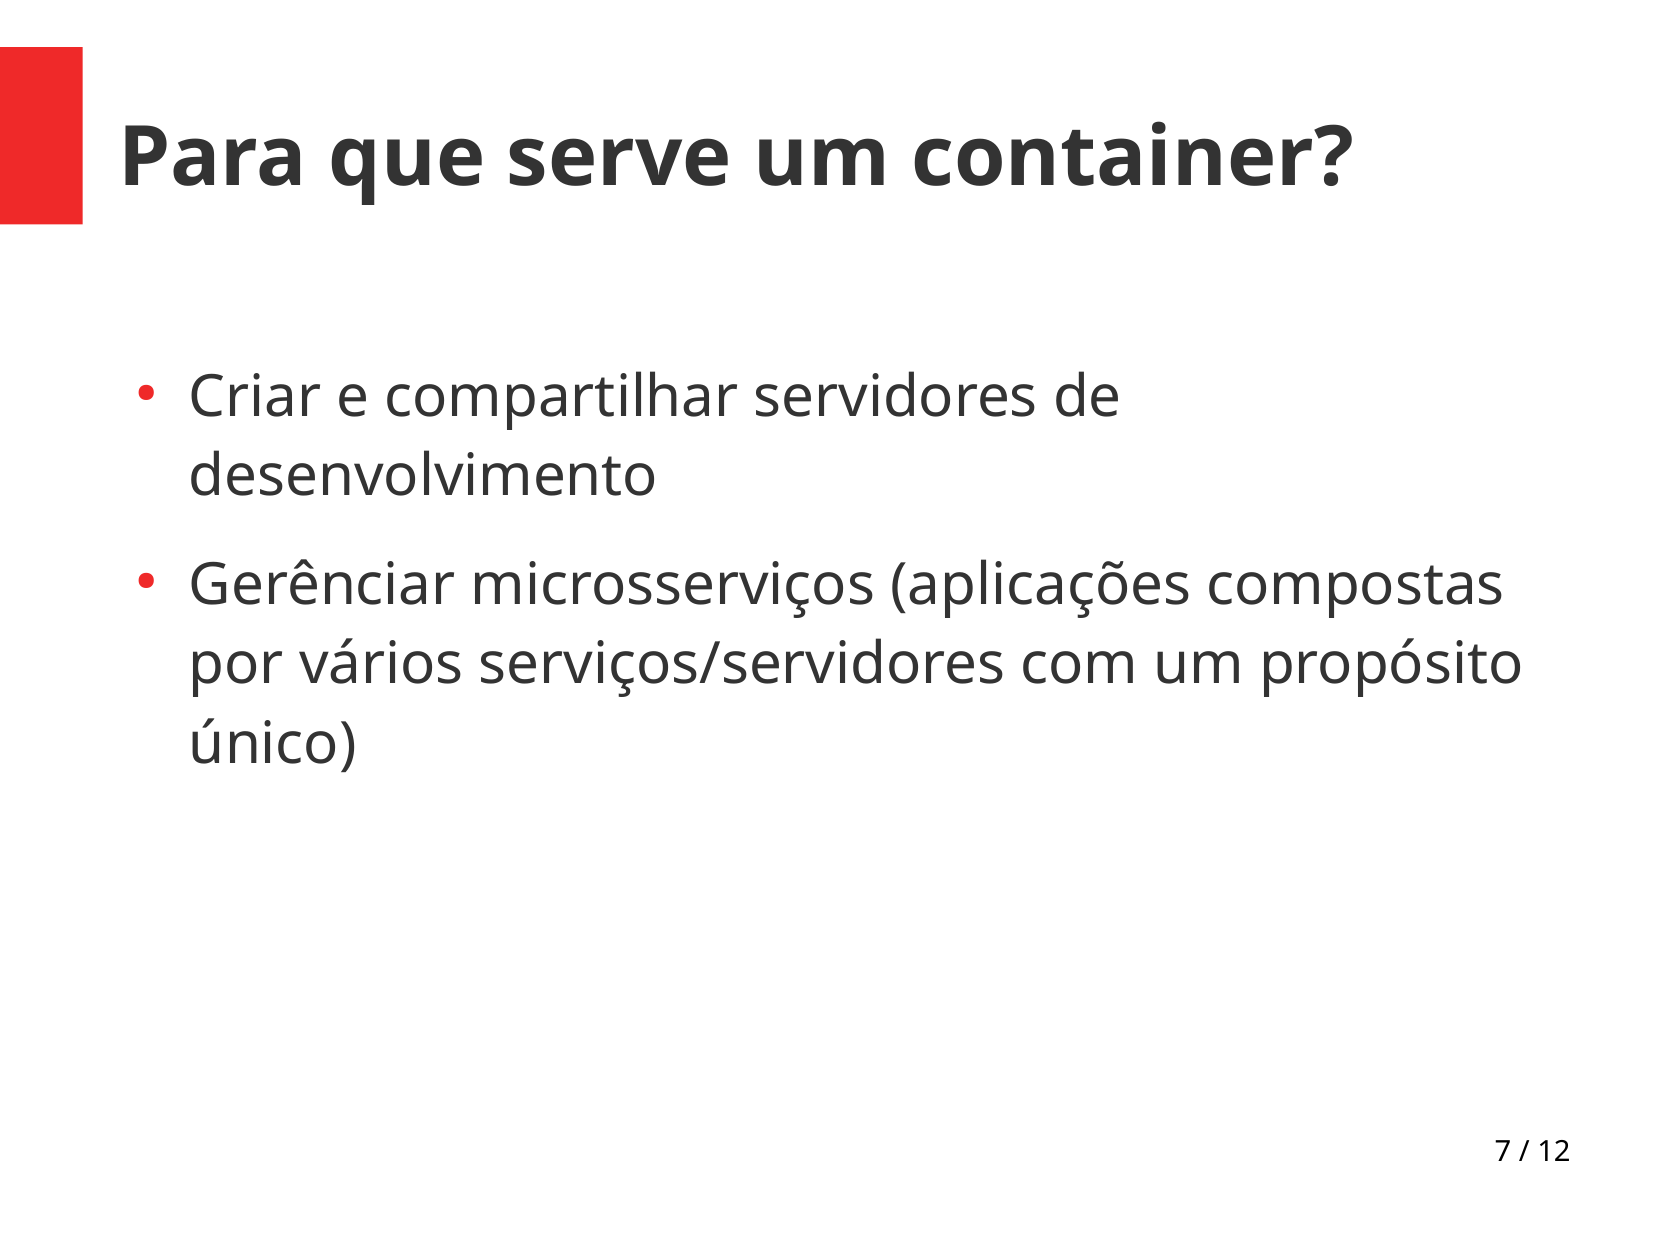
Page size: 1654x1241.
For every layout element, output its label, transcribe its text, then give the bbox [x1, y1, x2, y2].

title Para que serve um container? [118, 49, 1571, 257]
list Criar e compartilhar servidores de desenvolvimento Gerênciar microsserviços (aplicações compostas por vários serviços/servidores com um propósito único) [118, 354, 1536, 1074]
